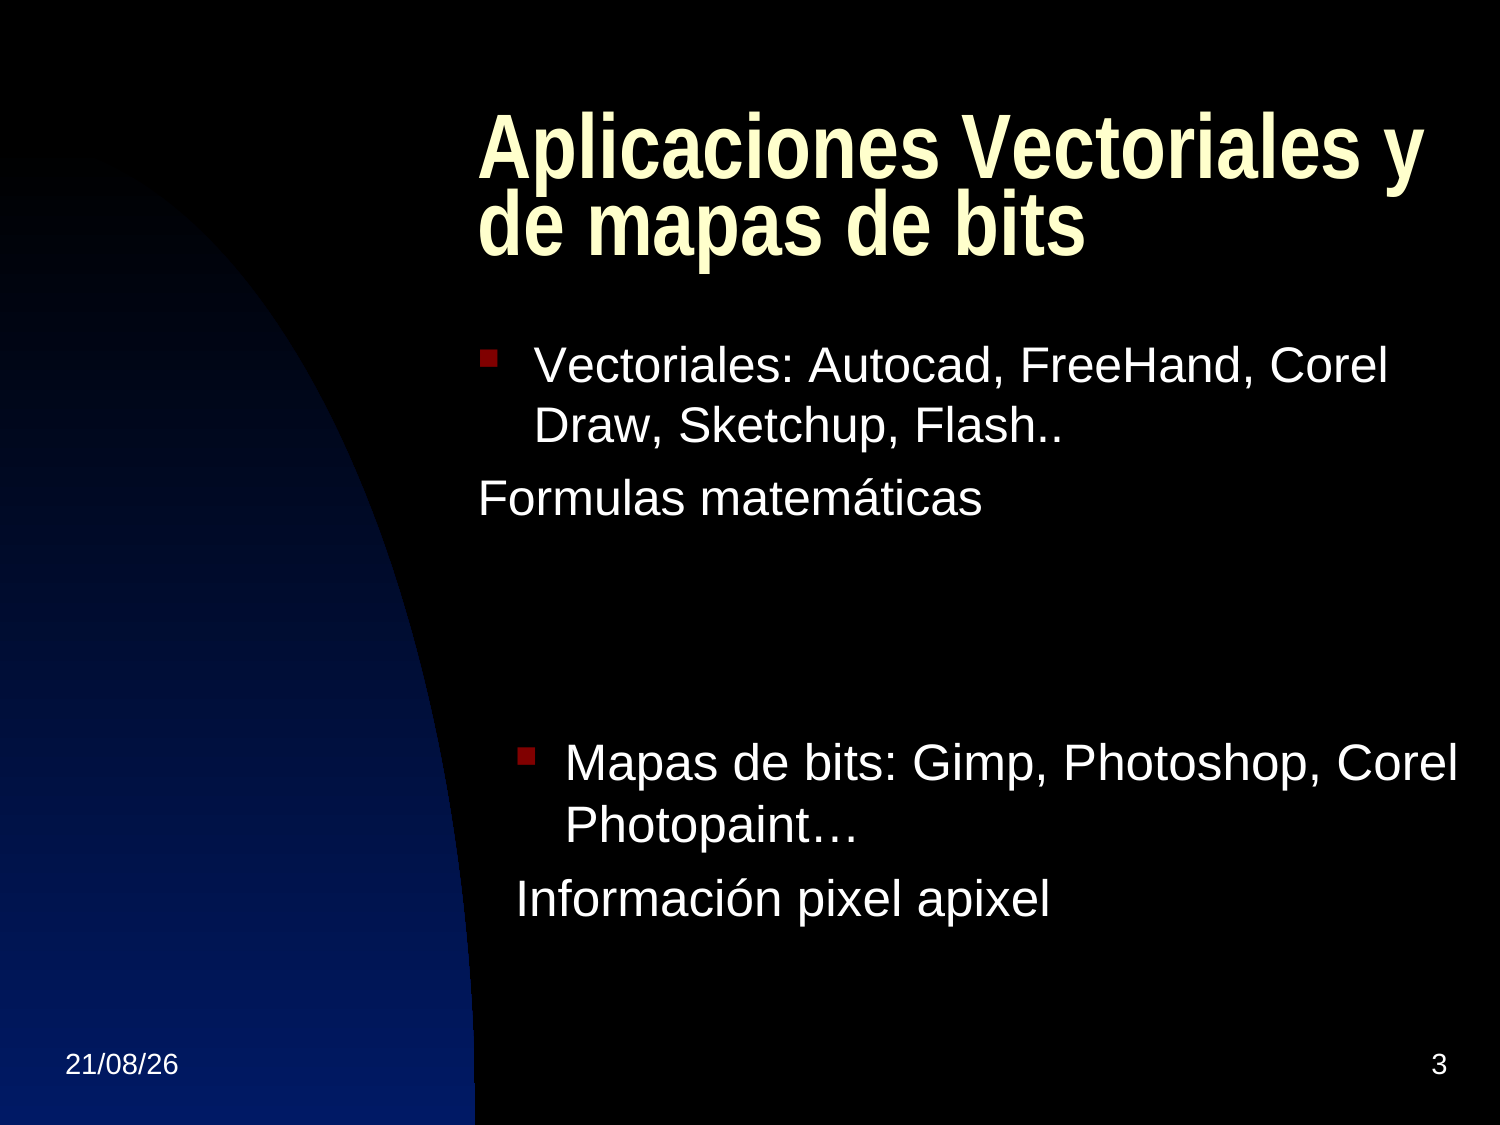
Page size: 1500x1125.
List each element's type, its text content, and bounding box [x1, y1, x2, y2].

text_box Mapas de bits: Gimp, Photoshop, Corel Photopaint… Información pixel apixel [499, 721, 1500, 936]
list Vectoriales: Autocad, FreeHand, Corel Draw, Sketchup, Flash.. Formulas matemáticas [462, 324, 1463, 539]
title Aplicaciones Vectoriales y de mapas de bits [462, 99, 1463, 288]
